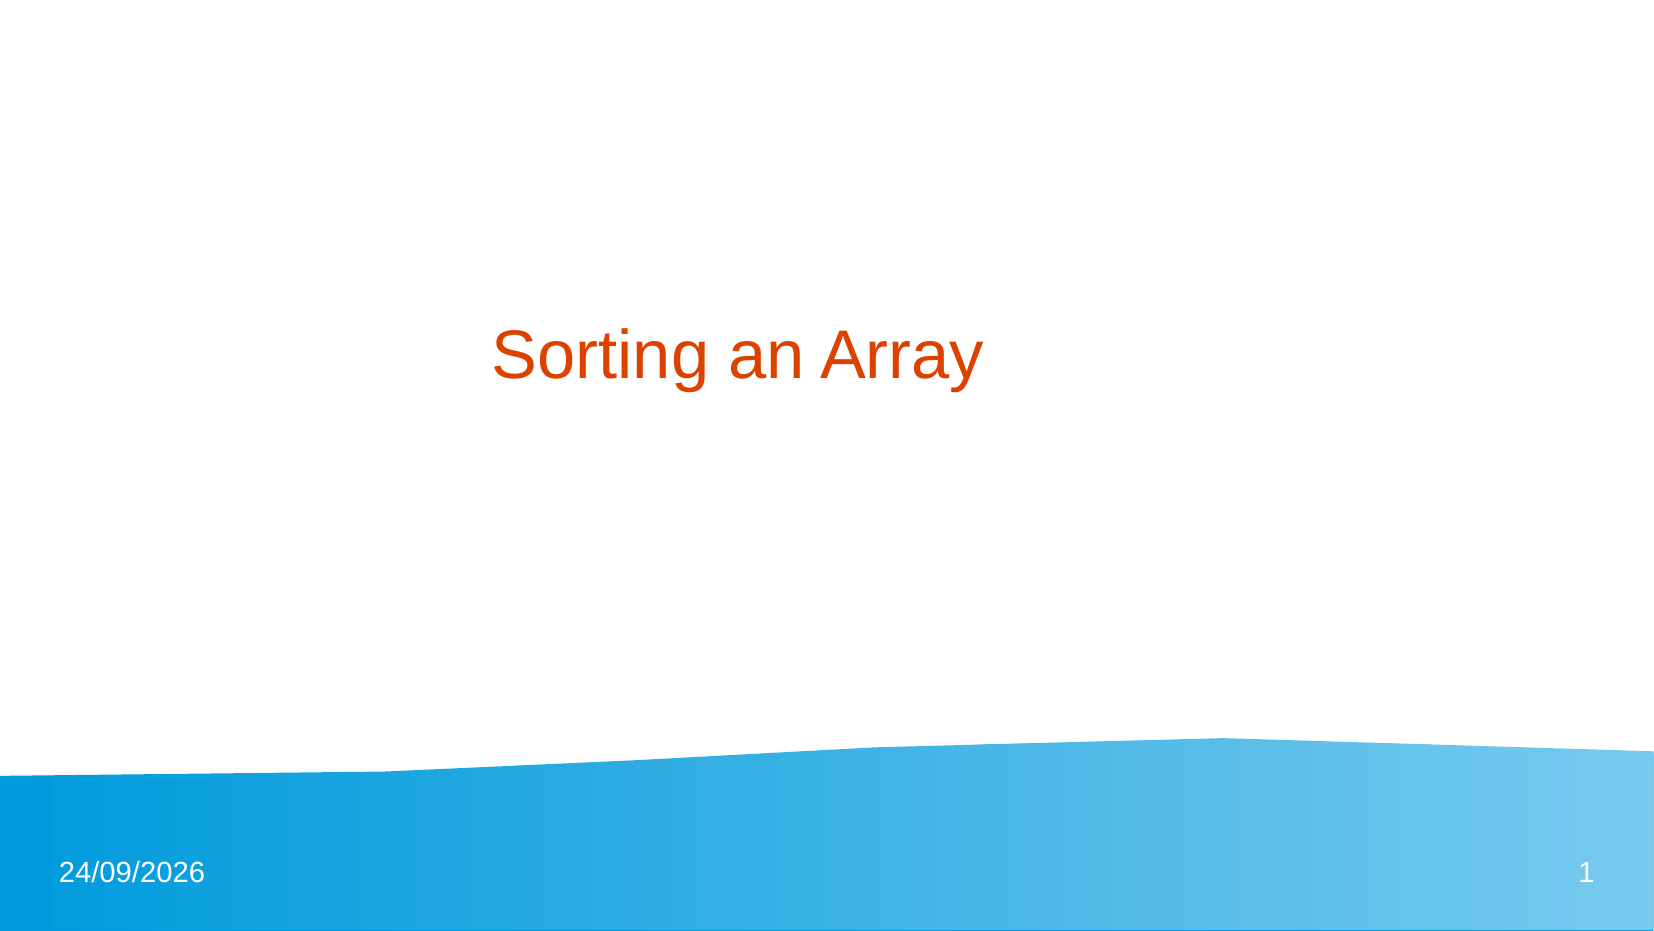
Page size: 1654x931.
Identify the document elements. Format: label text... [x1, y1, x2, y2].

title Sorting an Array [0, 265, 1477, 443]
